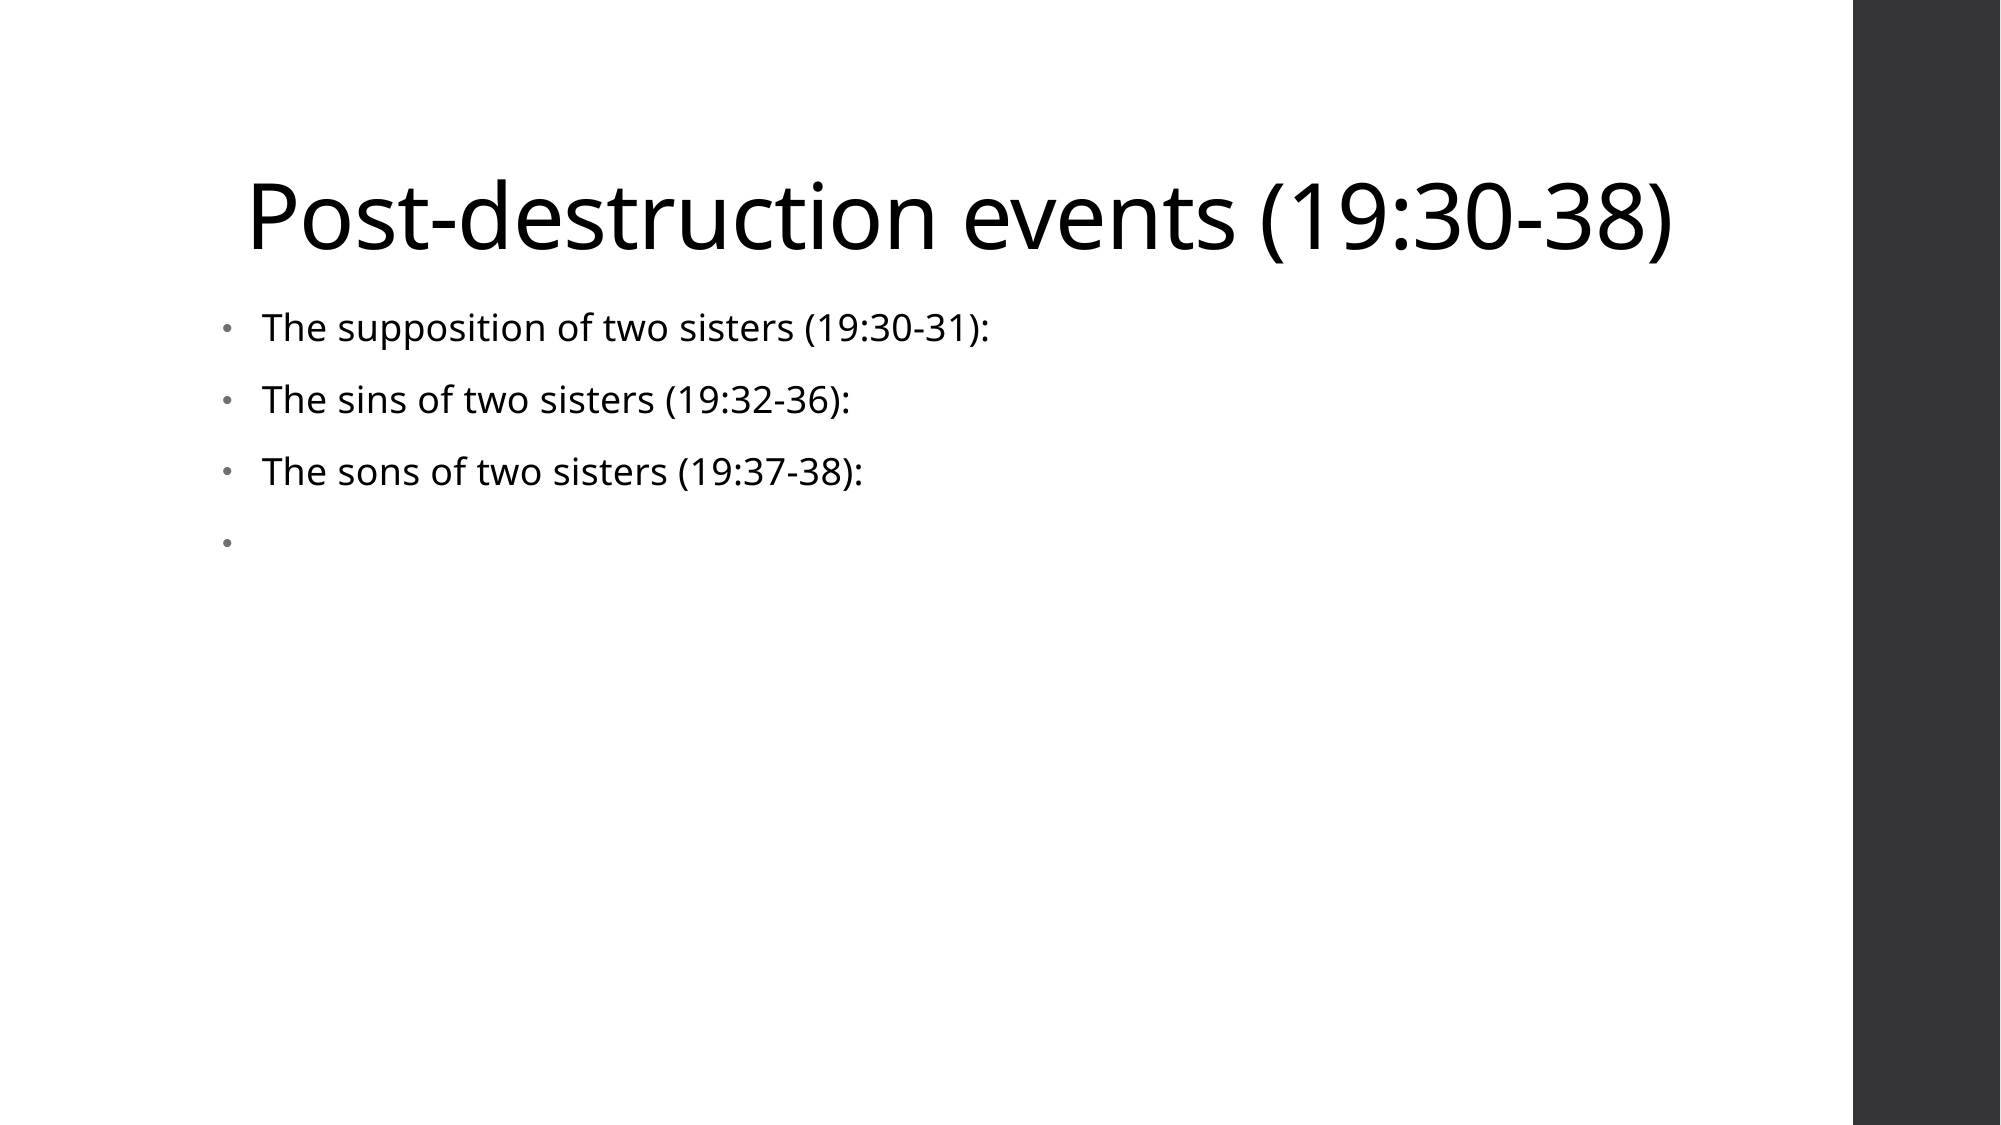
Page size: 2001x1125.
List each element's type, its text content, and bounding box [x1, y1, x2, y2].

title Post-destruction events (19:30-38) [206, 60, 1797, 278]
list The supposition of two sisters (19:30-31): The sins of two sisters (19:32-36): The sons of two sisters (19:37-38): [206, 299, 1617, 1014]
